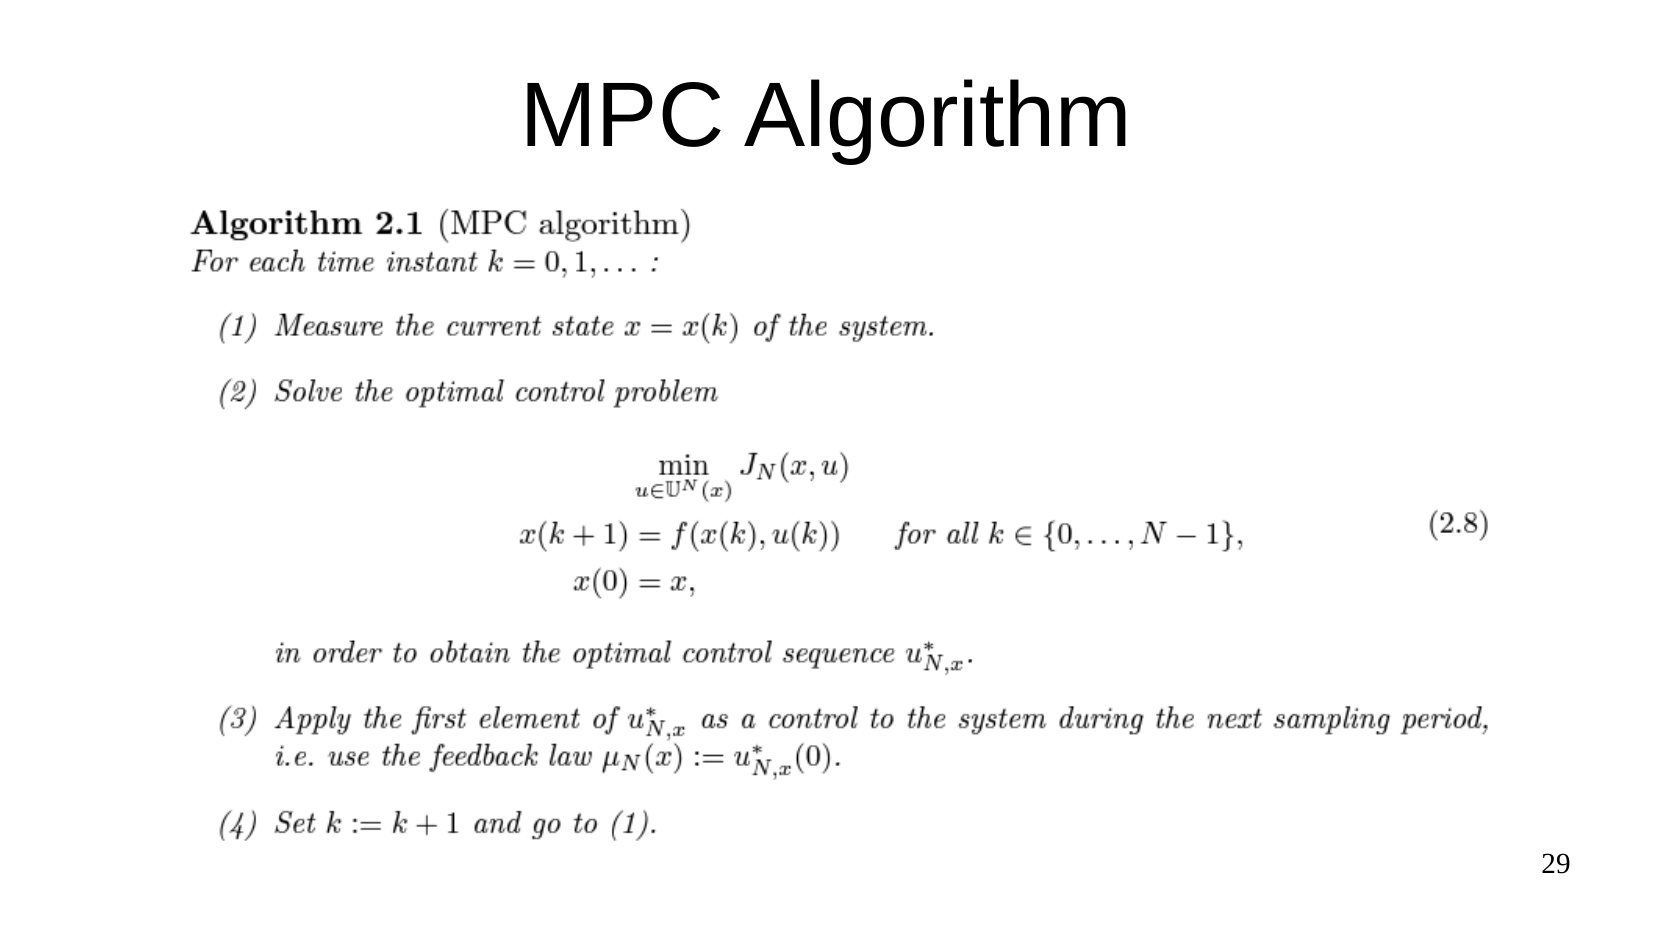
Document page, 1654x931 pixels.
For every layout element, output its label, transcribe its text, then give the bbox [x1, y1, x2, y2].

title MPC Algorithm [82, 37, 1571, 193]
picture [156, 192, 1538, 902]
